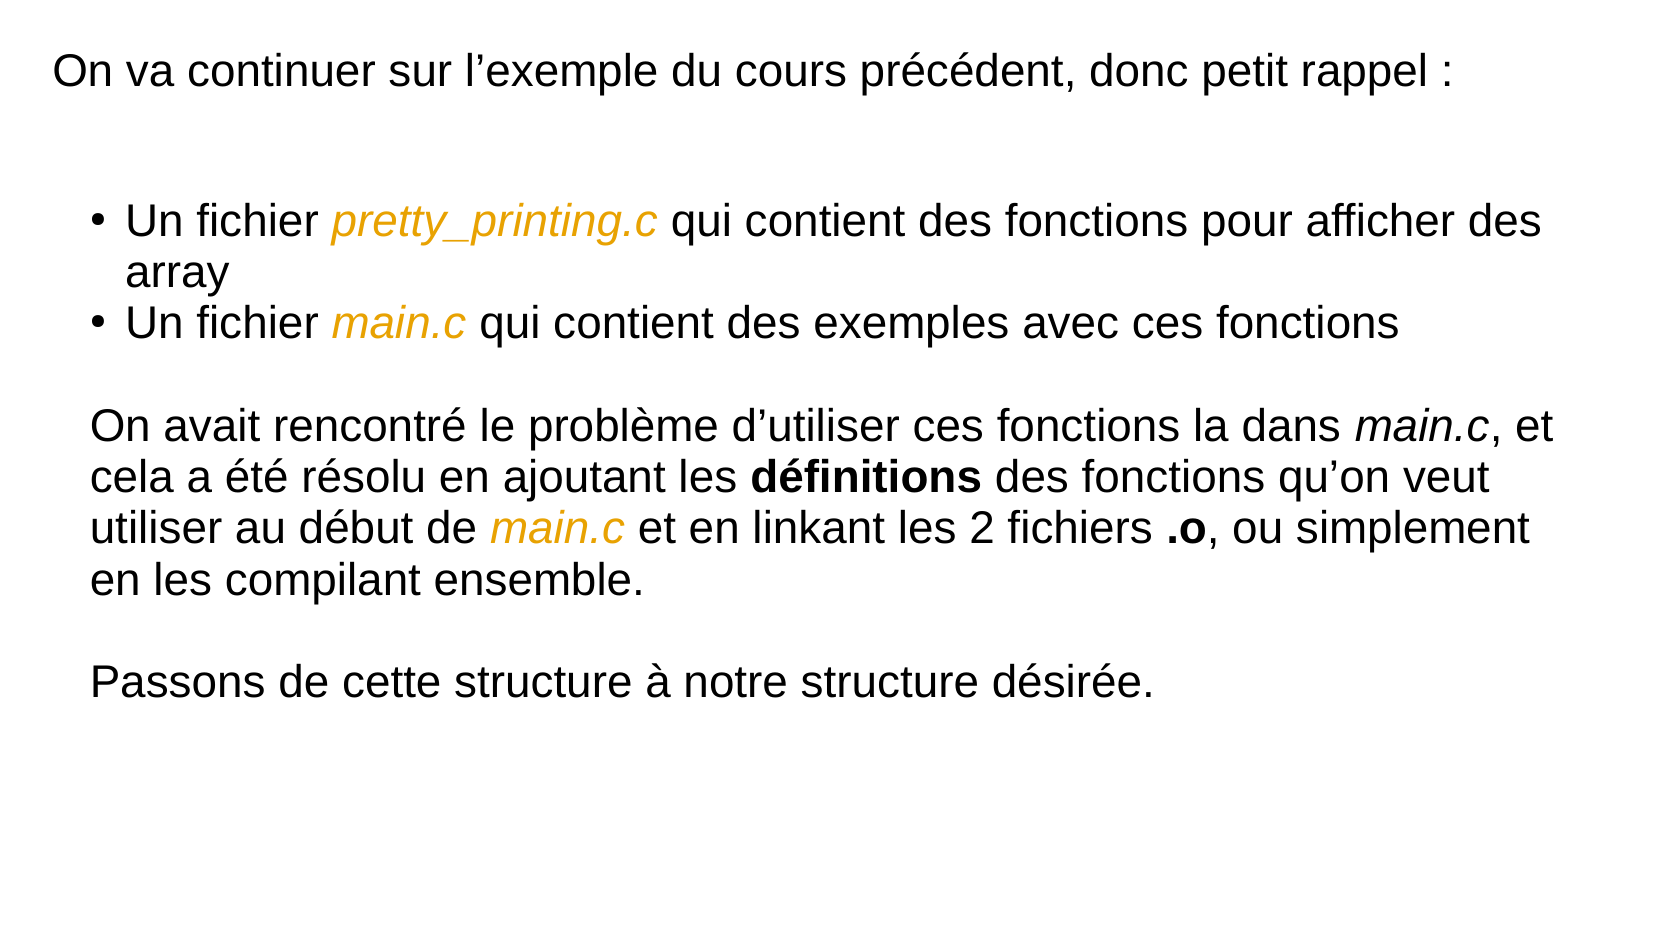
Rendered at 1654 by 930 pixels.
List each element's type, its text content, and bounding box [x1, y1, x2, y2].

text_box Un fichier pretty_printing.c qui contient des fonctions pour afficher des array Un fichier main.c qui contient des exemples avec ces fonctions On avait rencontré le problème d’utiliser ces fonctions la dans main.c, et cela a été résolu en ajoutant les définitions des fonctions qu’on veut utiliser au début de main.c et en linkant les 2 fichiers .o, ou simplement en les compilant ensemble. Passons de cette structure à notre structure désirée. [74, 187, 1575, 863]
text_box On va continuer sur l’exemple du cours précédent, donc petit rappel : [37, 37, 1612, 150]
